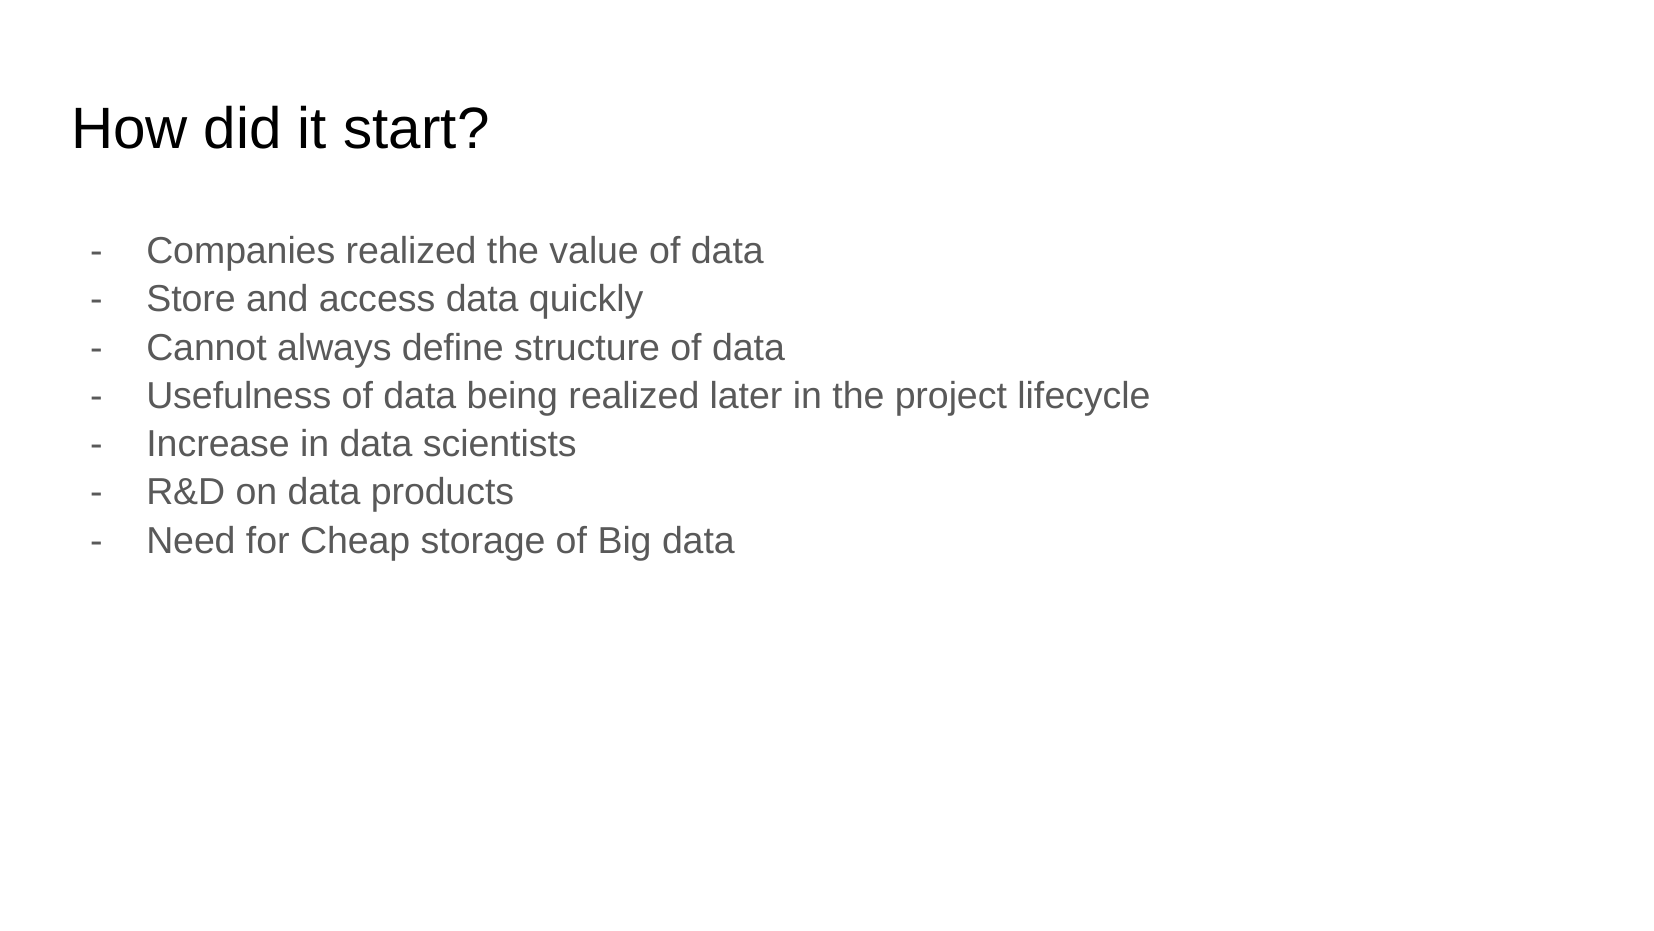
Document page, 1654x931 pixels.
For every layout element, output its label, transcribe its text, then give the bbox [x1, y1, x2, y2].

list Companies realized the value of data Store and access data quickly Cannot always define structure of data Usefulness of data being realized later in the project lifecycle Increase in data scientists R&D on data products Need for Cheap storage of Big data [56, 208, 1598, 827]
title How did it start? [56, 80, 1598, 184]
